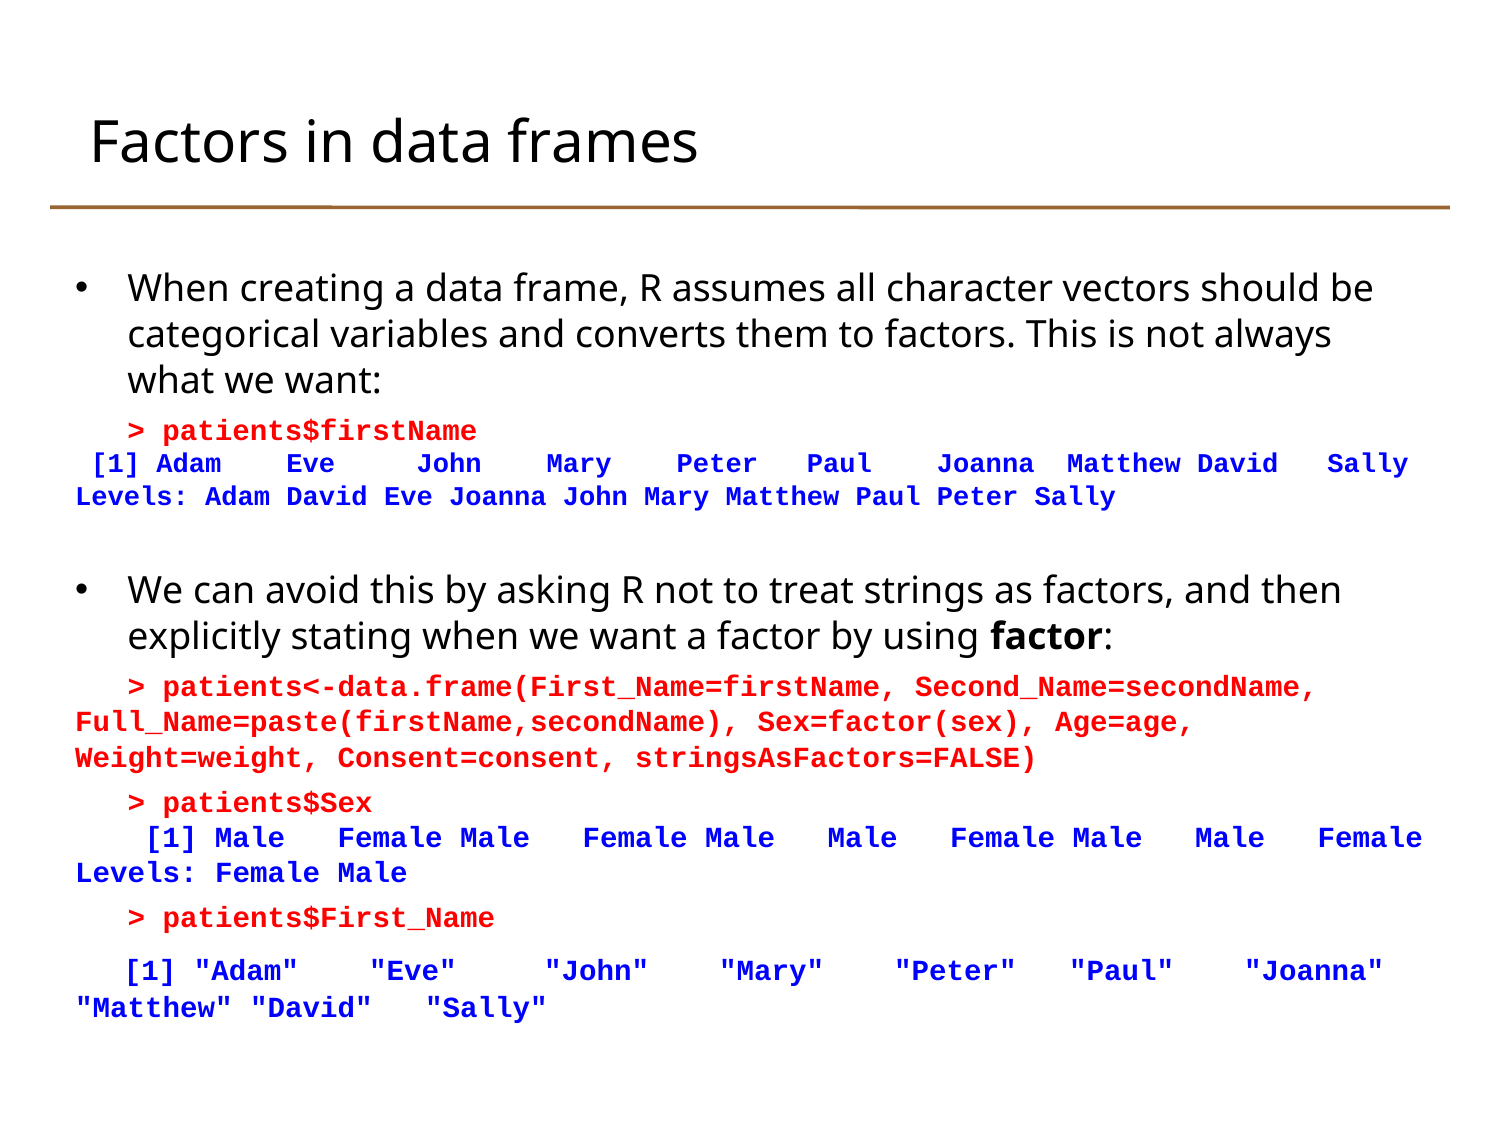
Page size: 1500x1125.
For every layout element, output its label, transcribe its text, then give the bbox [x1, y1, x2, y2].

text_box When creating a data frame, R assumes all character vectors should be categorical variables and converts them to factors. This is not always what we want: > patients$firstName [1] Adam Eve John Mary Peter Paul Joanna Matthew David Sally Levels: Adam David Eve Joanna John Mary Matthew Paul Peter Sally We can avoid this by asking R not to treat strings as factors, and then explicitly stating when we want a factor by using factor: > patients<-data.frame(First_Name=firstName, Second_Name=secondName, Full_Name=paste(firstName,secondName), Sex=factor(sex), Age=age, Weight=weight, Consent=consent, stringsAsFactors=FALSE) > patients$Sex [1] Male Female Male Female Male Male Female Male Male Female Levels: Female Male > patients$First_Name [1] "Adam" "Eve" "John" "Mary" "Peter" "Paul" "Joanna" "Matthew" "David" "Sally" [75, 263, 1425, 1006]
text_box Factors in data frames [75, 44, 1425, 233]
